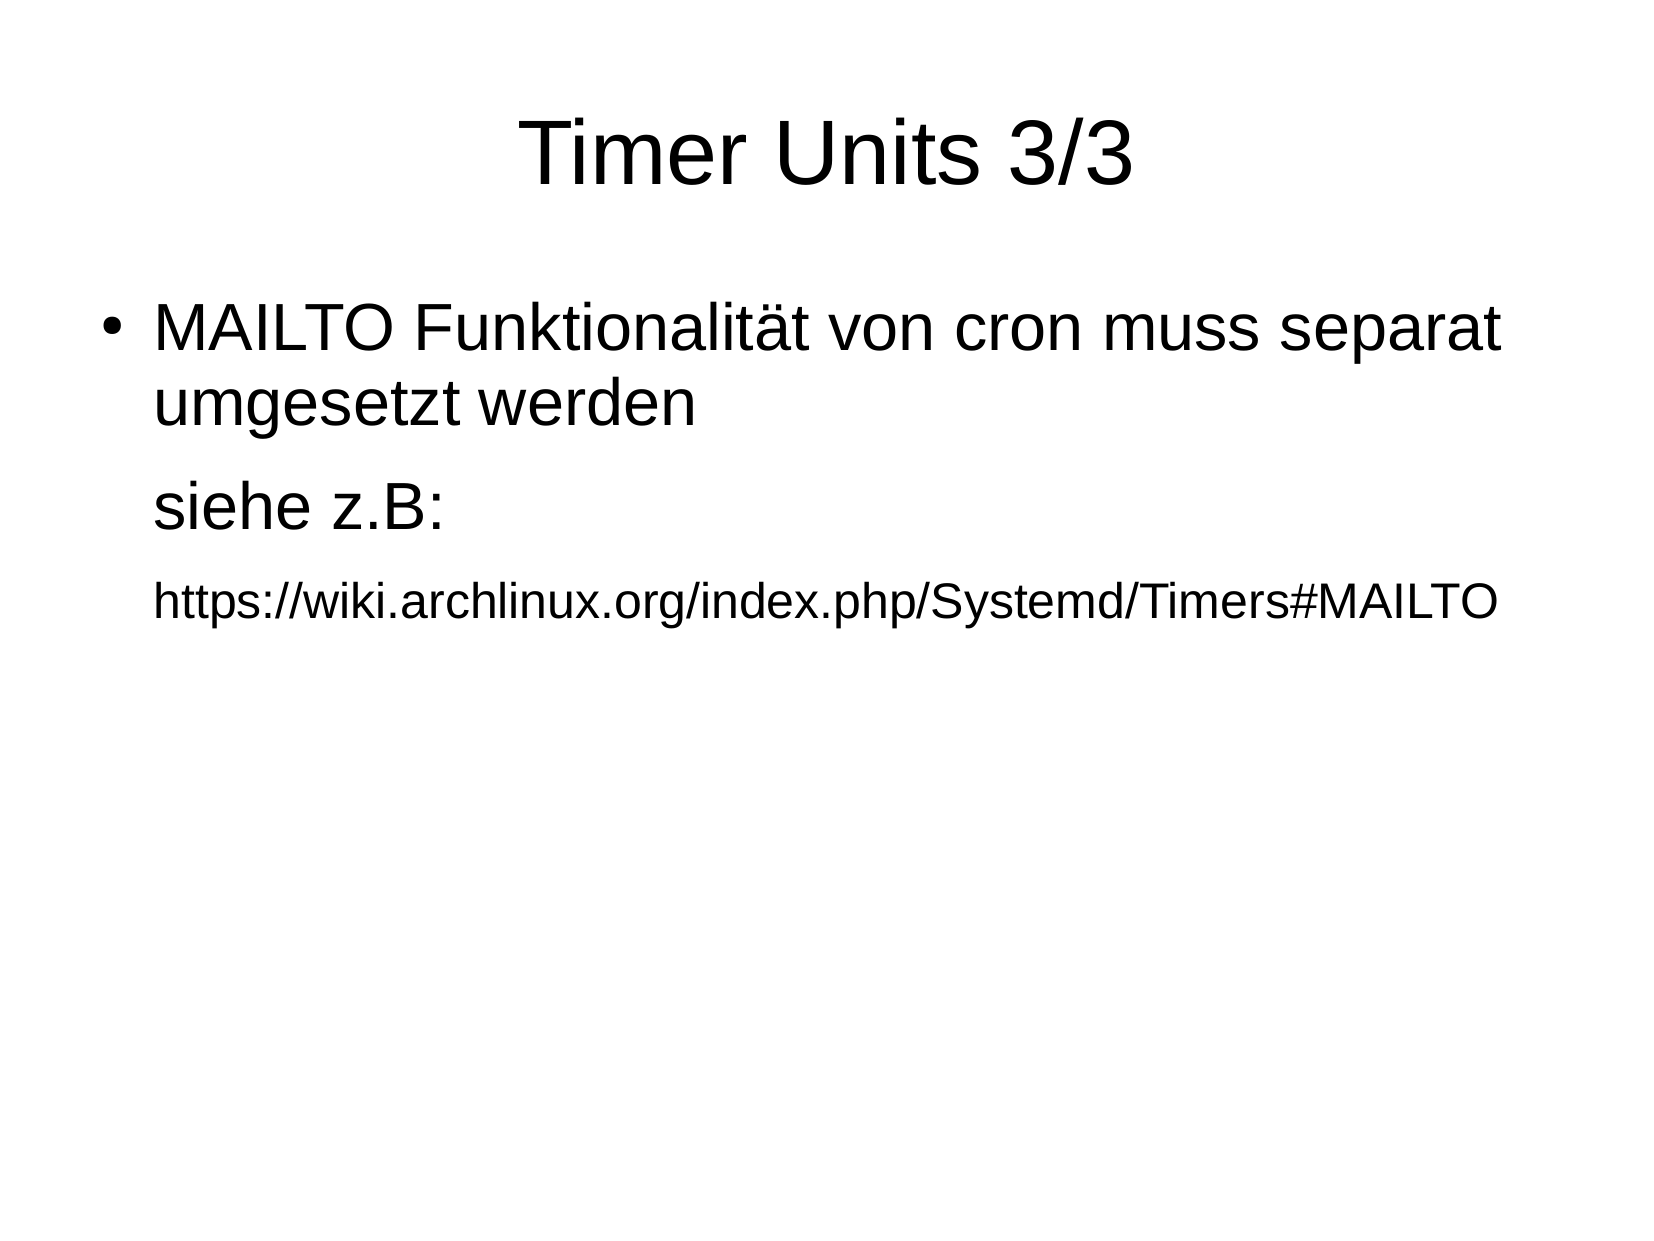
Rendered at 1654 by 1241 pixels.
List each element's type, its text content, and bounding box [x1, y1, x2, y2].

list MAILTO Funktionalität von cron muss separat umgesetzt werden siehe z.B: https://wiki.archlinux.org/index.php/Systemd/Timers#MAILTO [82, 290, 1571, 1010]
title Timer Units 3/3 [82, 49, 1571, 257]
